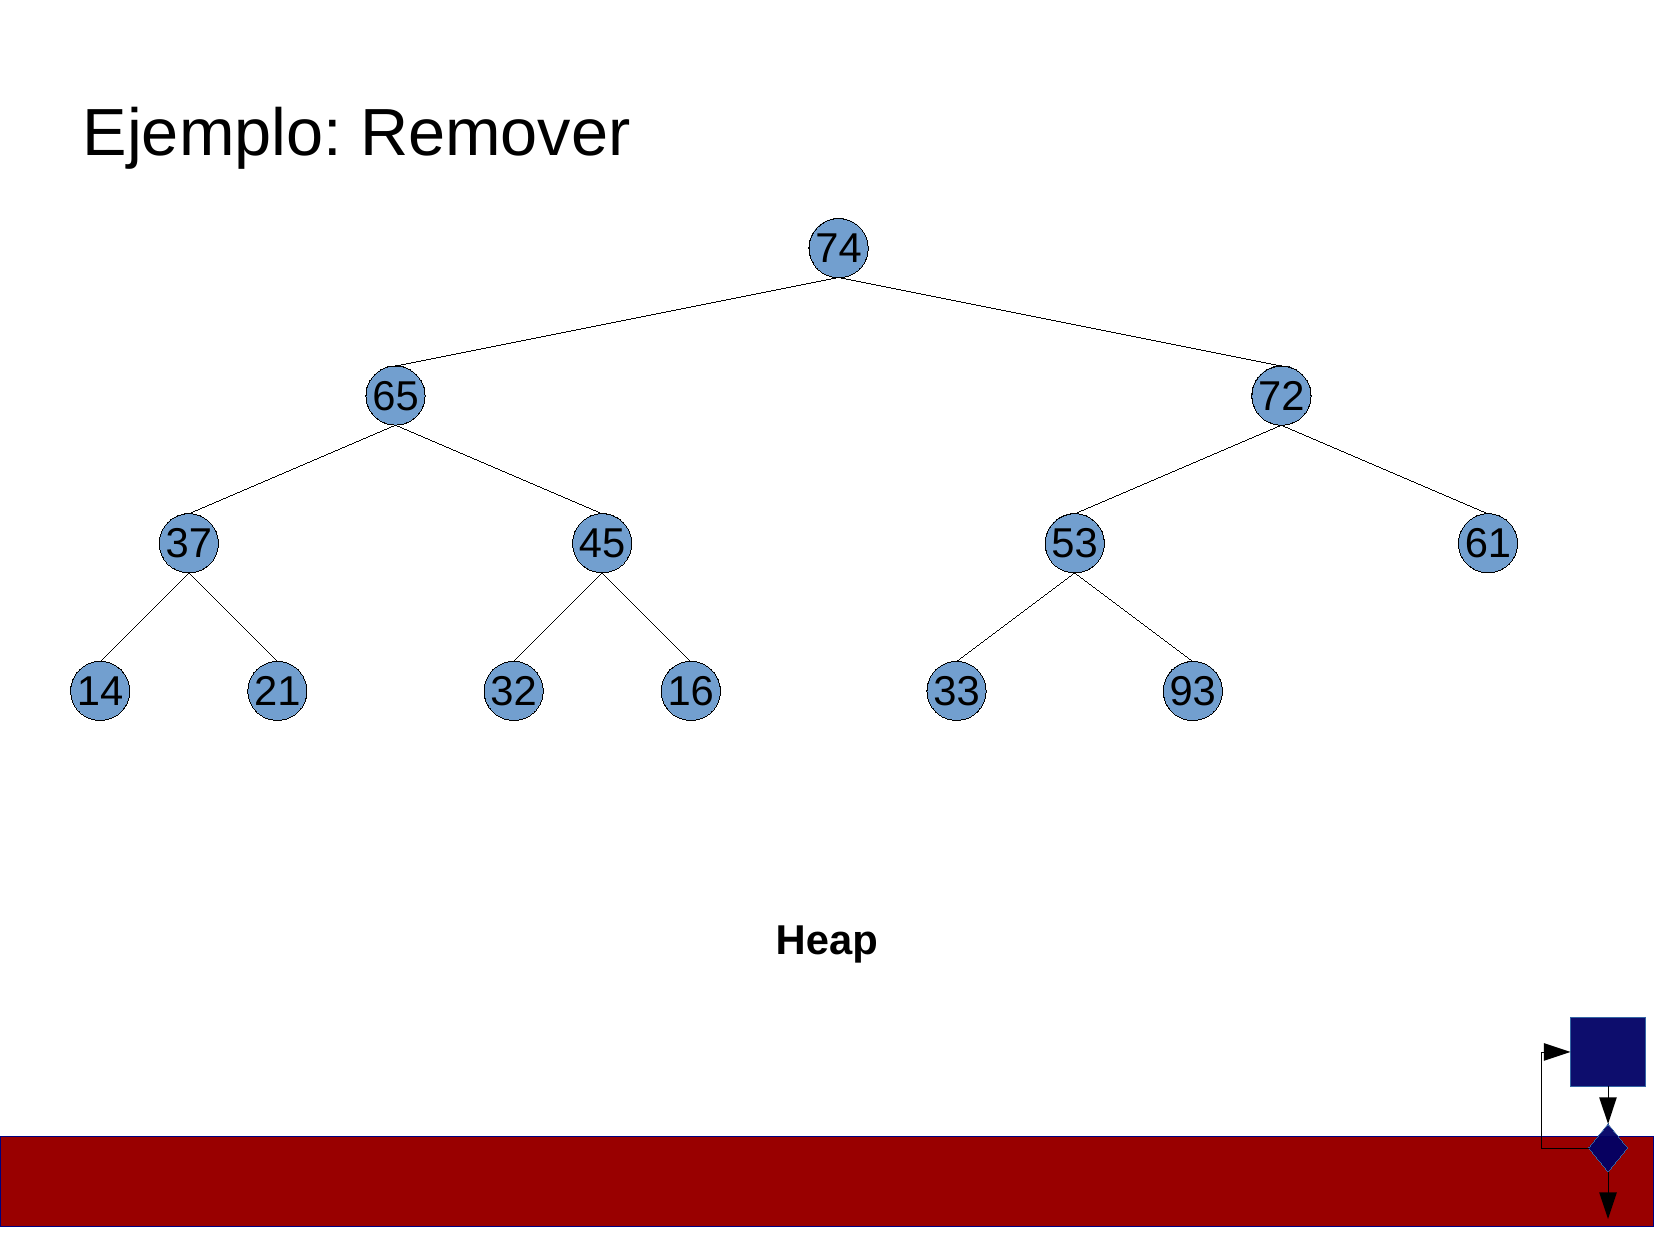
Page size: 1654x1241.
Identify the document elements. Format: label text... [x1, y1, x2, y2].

text_box 32 [484, 661, 544, 721]
text_box [1570, 1017, 1646, 1087]
text_box 72 [1251, 366, 1312, 426]
subtitle Ejemplo: Remover Heap [82, 49, 1571, 1010]
text_box 45 [572, 513, 632, 573]
text_box 16 [661, 661, 721, 721]
text_box 21 [247, 661, 307, 721]
text_box 65 [365, 366, 426, 425]
text_box 33 [926, 661, 987, 721]
text_box 53 [1045, 513, 1105, 573]
text_box 61 [1458, 513, 1518, 573]
text_box 93 [1163, 661, 1223, 721]
text_box 37 [159, 513, 219, 573]
text_box 74 [809, 218, 869, 278]
text_box 14 [70, 661, 130, 721]
text_box [0, 1124, 1654, 1227]
